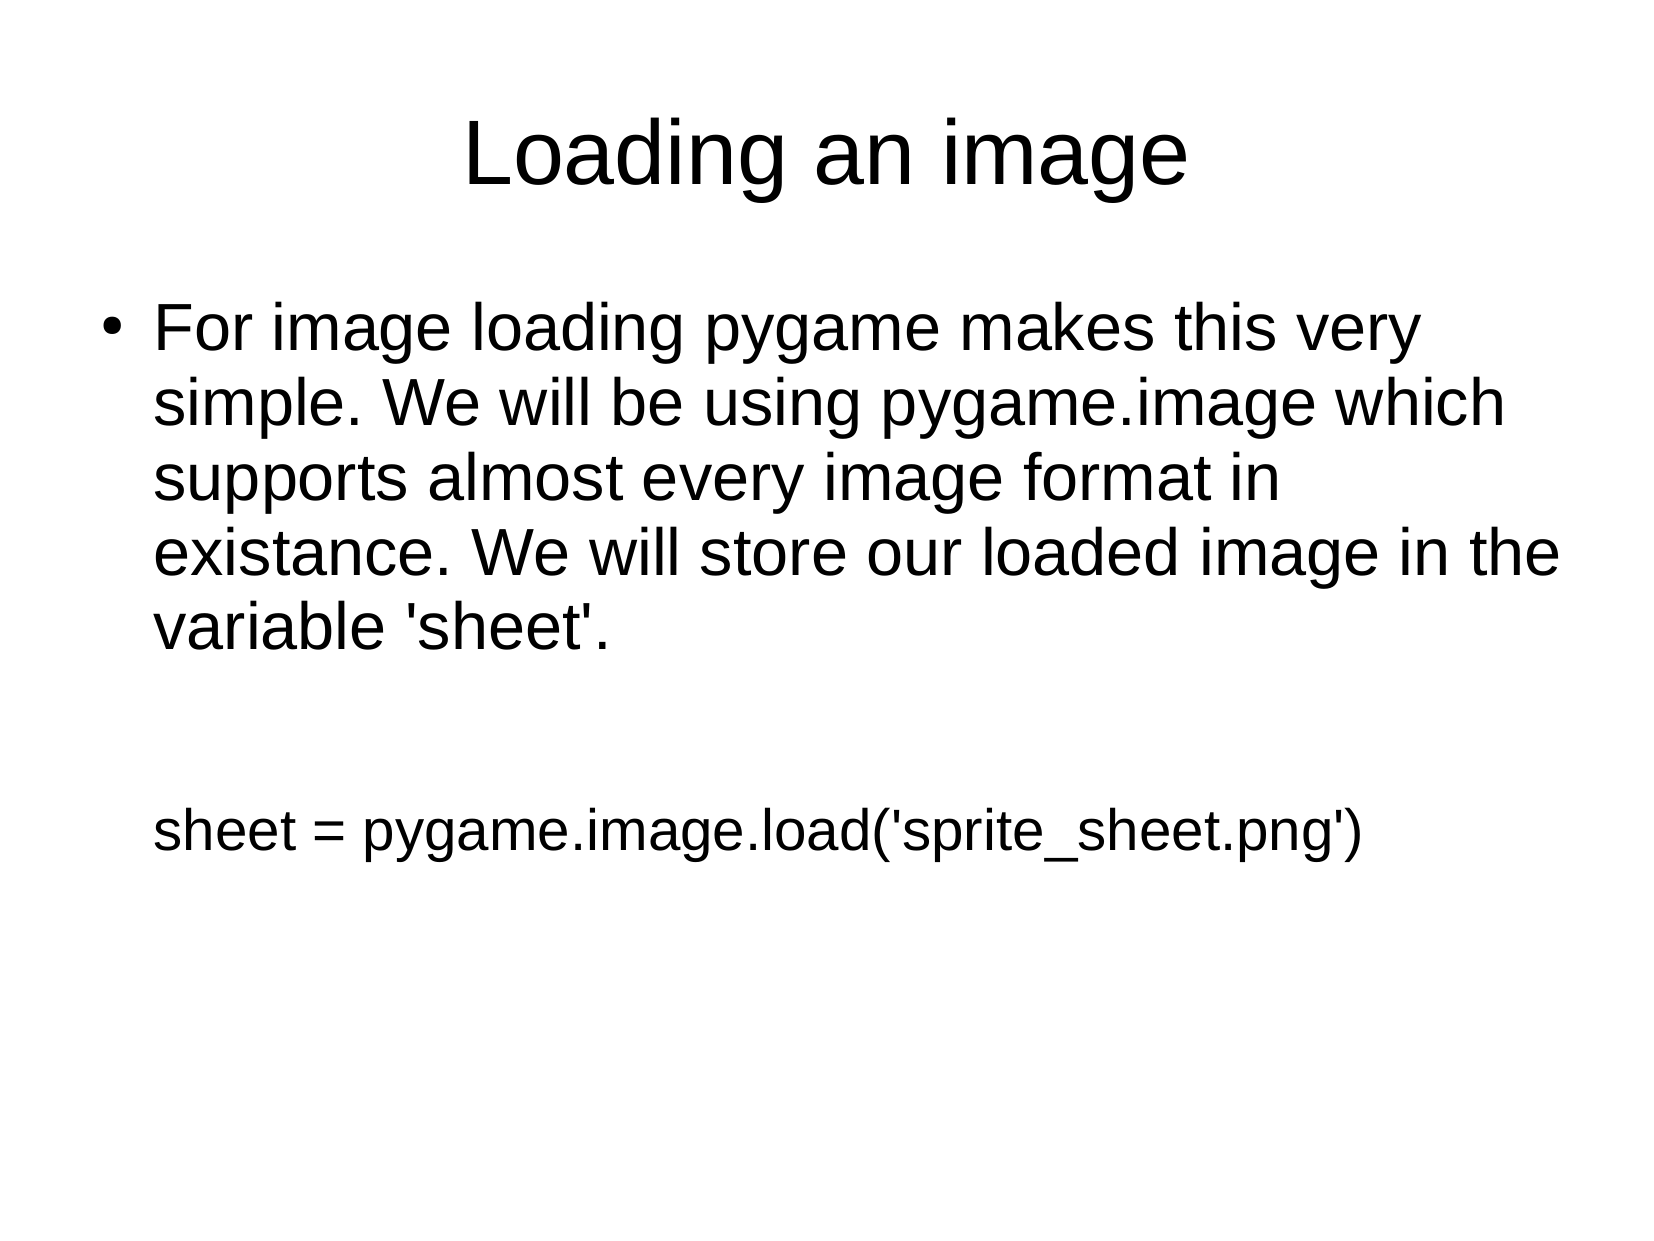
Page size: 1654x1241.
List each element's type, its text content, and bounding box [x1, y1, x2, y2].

list For image loading pygame makes this very simple. We will be using pygame.image which supports almost every image format in existance. We will store our loaded image in the variable 'sheet'. sheet = pygame.image.load('sprite_sheet.png') [82, 290, 1571, 1010]
title Loading an image [82, 49, 1571, 257]
